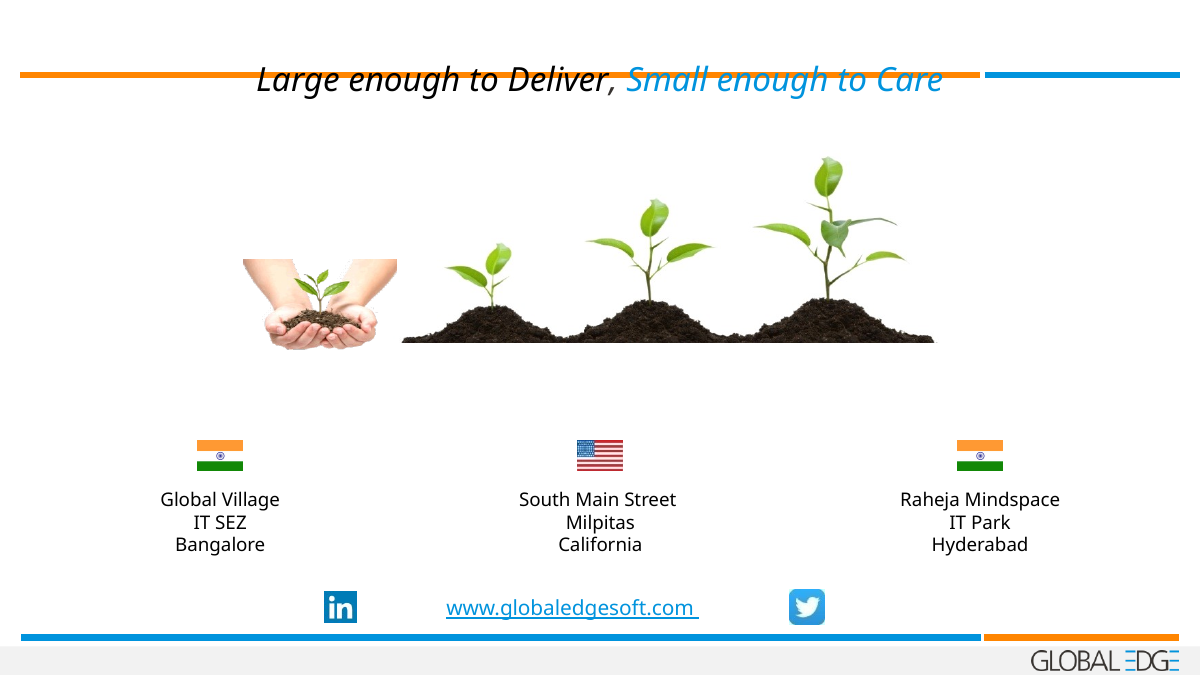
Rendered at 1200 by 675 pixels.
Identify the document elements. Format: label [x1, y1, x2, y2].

picture [1031, 650, 1179, 671]
picture [577, 440, 623, 471]
picture [197, 440, 243, 471]
picture [329, 596, 334, 619]
picture [789, 589, 825, 625]
picture [957, 440, 1003, 471]
picture [243, 117, 957, 350]
picture [337, 603, 353, 619]
